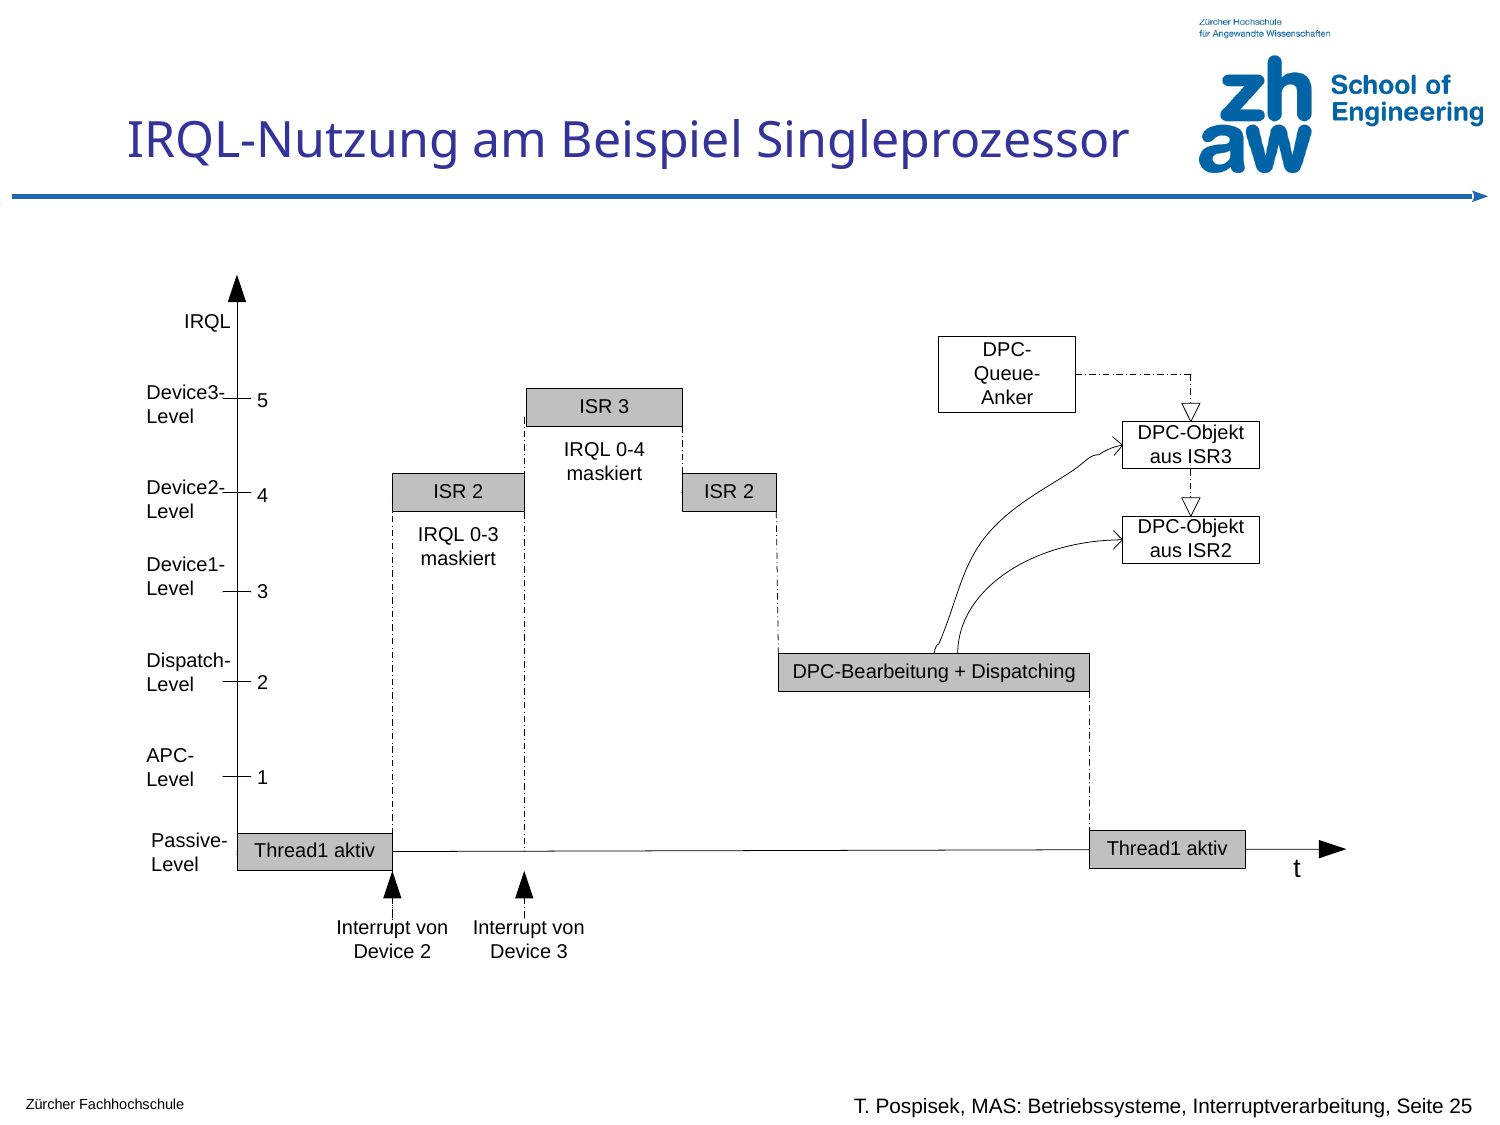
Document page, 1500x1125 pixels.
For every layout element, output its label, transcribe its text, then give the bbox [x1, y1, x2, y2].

picture [1199, 19, 1483, 173]
picture [127, 241, 1380, 973]
title IRQL-Nutzung am Beispiel Singleprozessor [112, 50, 1170, 175]
